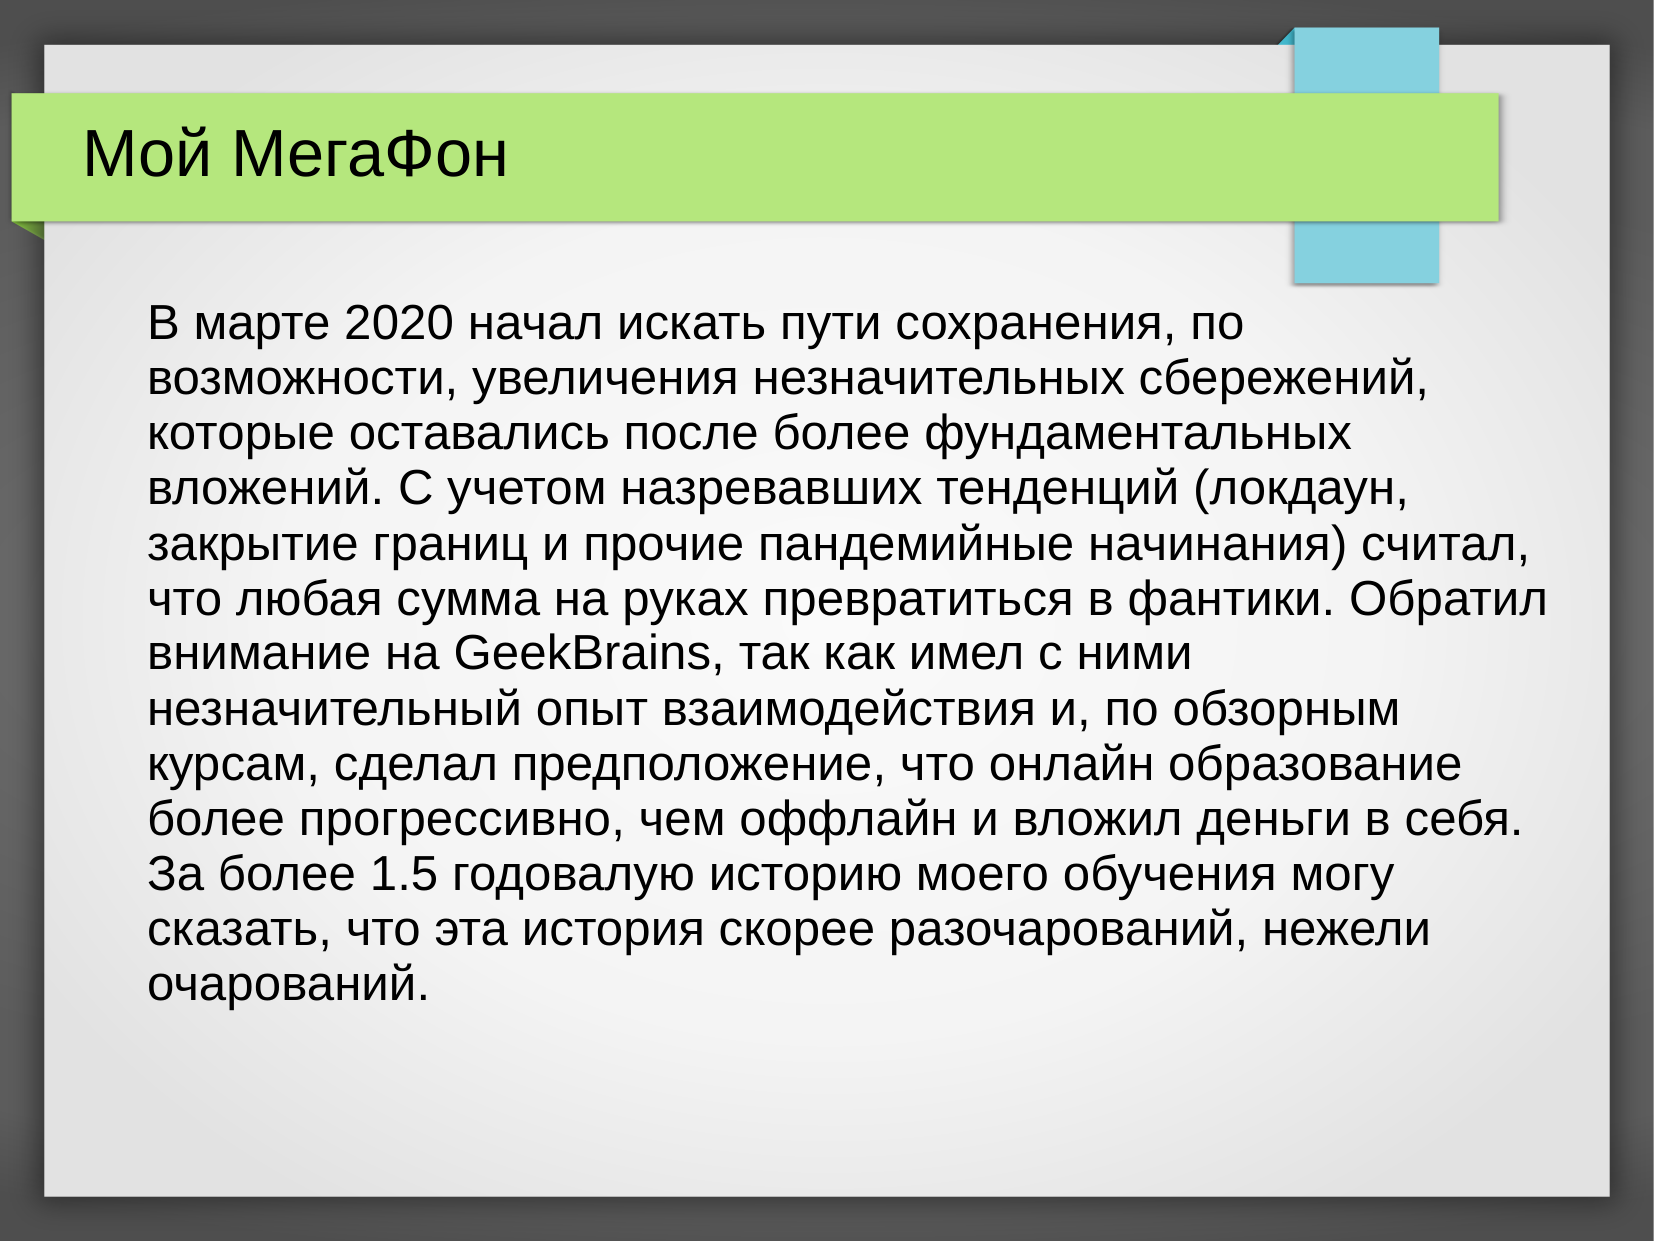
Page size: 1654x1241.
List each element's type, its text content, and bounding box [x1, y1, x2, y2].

list В марте 2020 начал искать пути сохранения, по возможности, увеличения незначительных сбережений, которые оставались после более фундаментальных вложений. С учетом назревавших тенденций (локдаун, закрытие границ и прочие пандемийные начинания) считал, что любая сумма на руках превратиться в фантики. Обратил внимание на GeekBrains, так как имел с ними незначительный опыт взаимодействия и, по обзорным курсам, сделал предположение, что онлайн образование более прогрессивно, чем оффлайн и вложил деньги в себя. За более 1.5 годовалую историю моего обучения могу сказать, что эта история скорее разочарований, нежели очарований. [82, 295, 1571, 1015]
title Мой МегаФон [82, 94, 1264, 213]
picture [0, 0, 1654, 1241]
